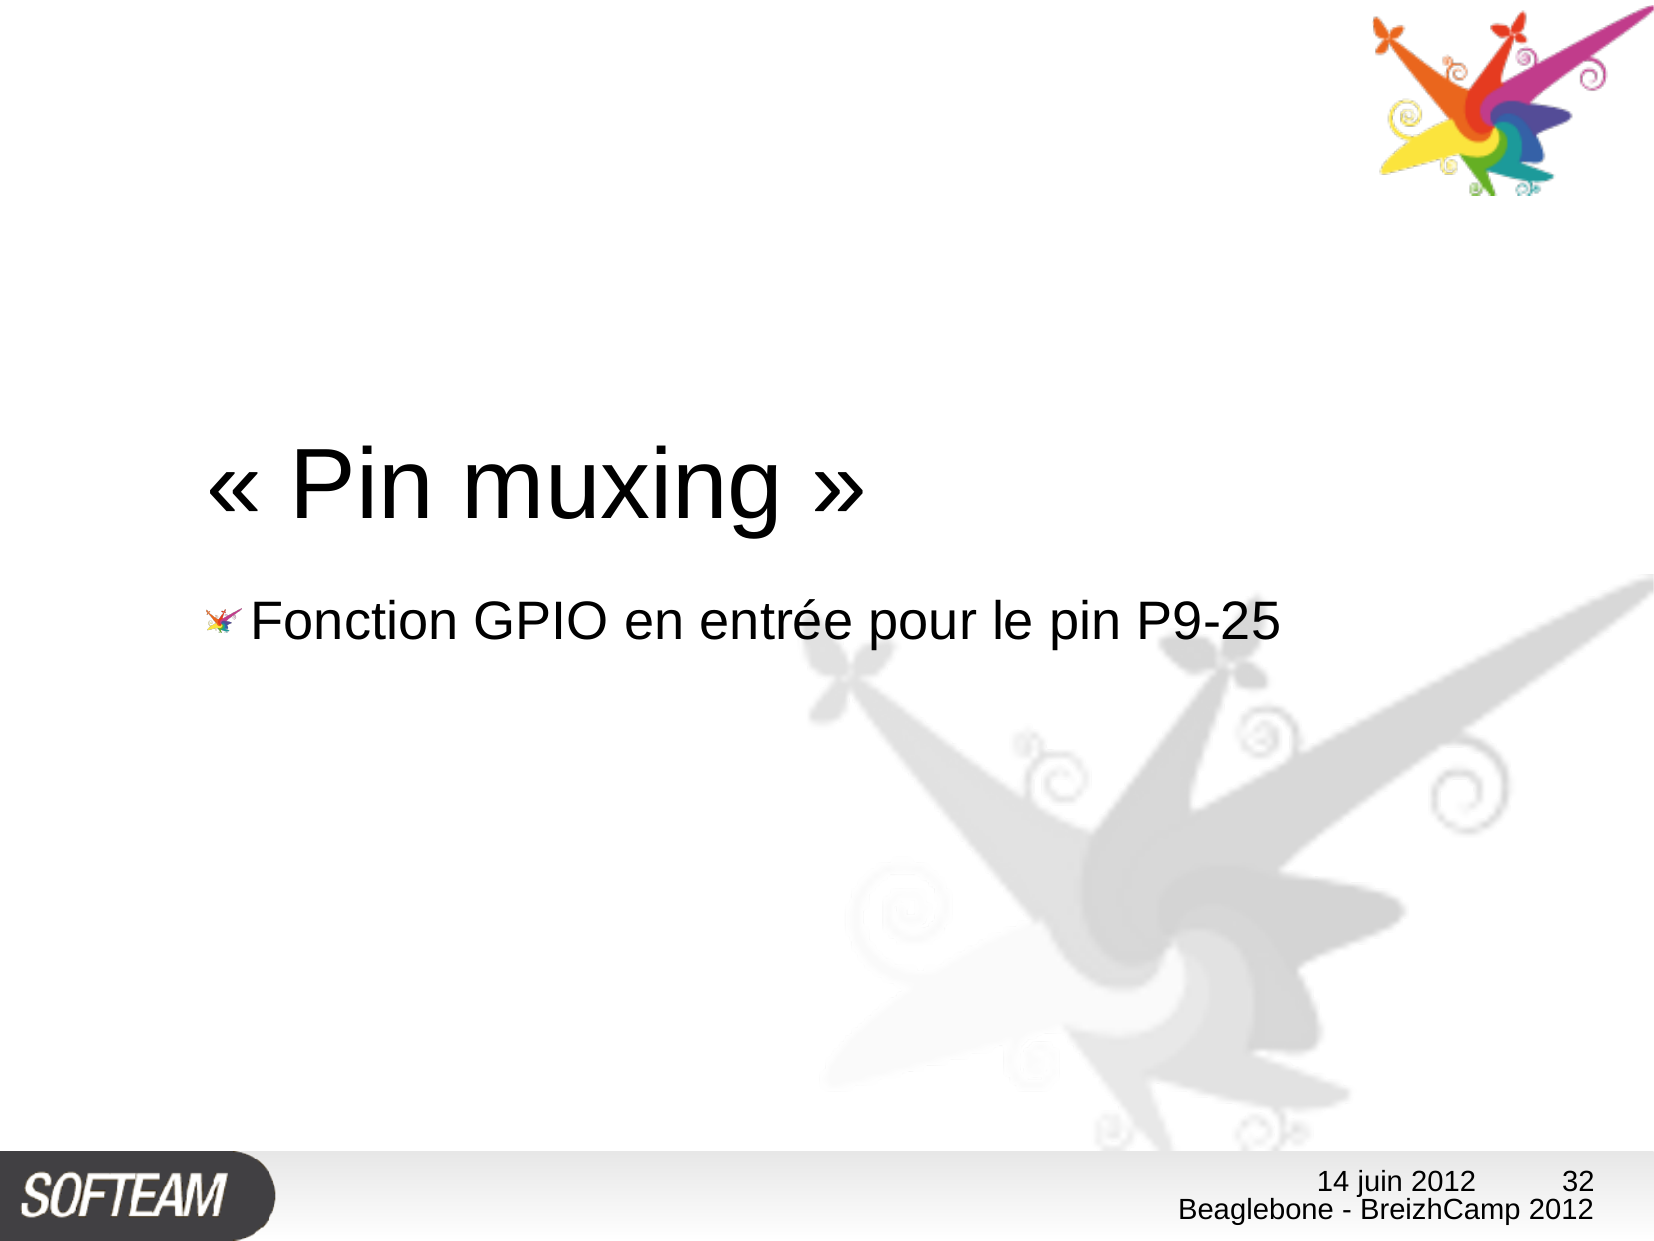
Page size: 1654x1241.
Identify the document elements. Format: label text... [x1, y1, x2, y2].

picture [0, 1151, 206, 1241]
picture [1372, 5, 1654, 196]
title « Pin muxing » [206, 395, 1477, 573]
list Fonction GPIO en entrée pour le pin P9-25 [206, 590, 1477, 1241]
picture [797, 574, 1654, 1152]
